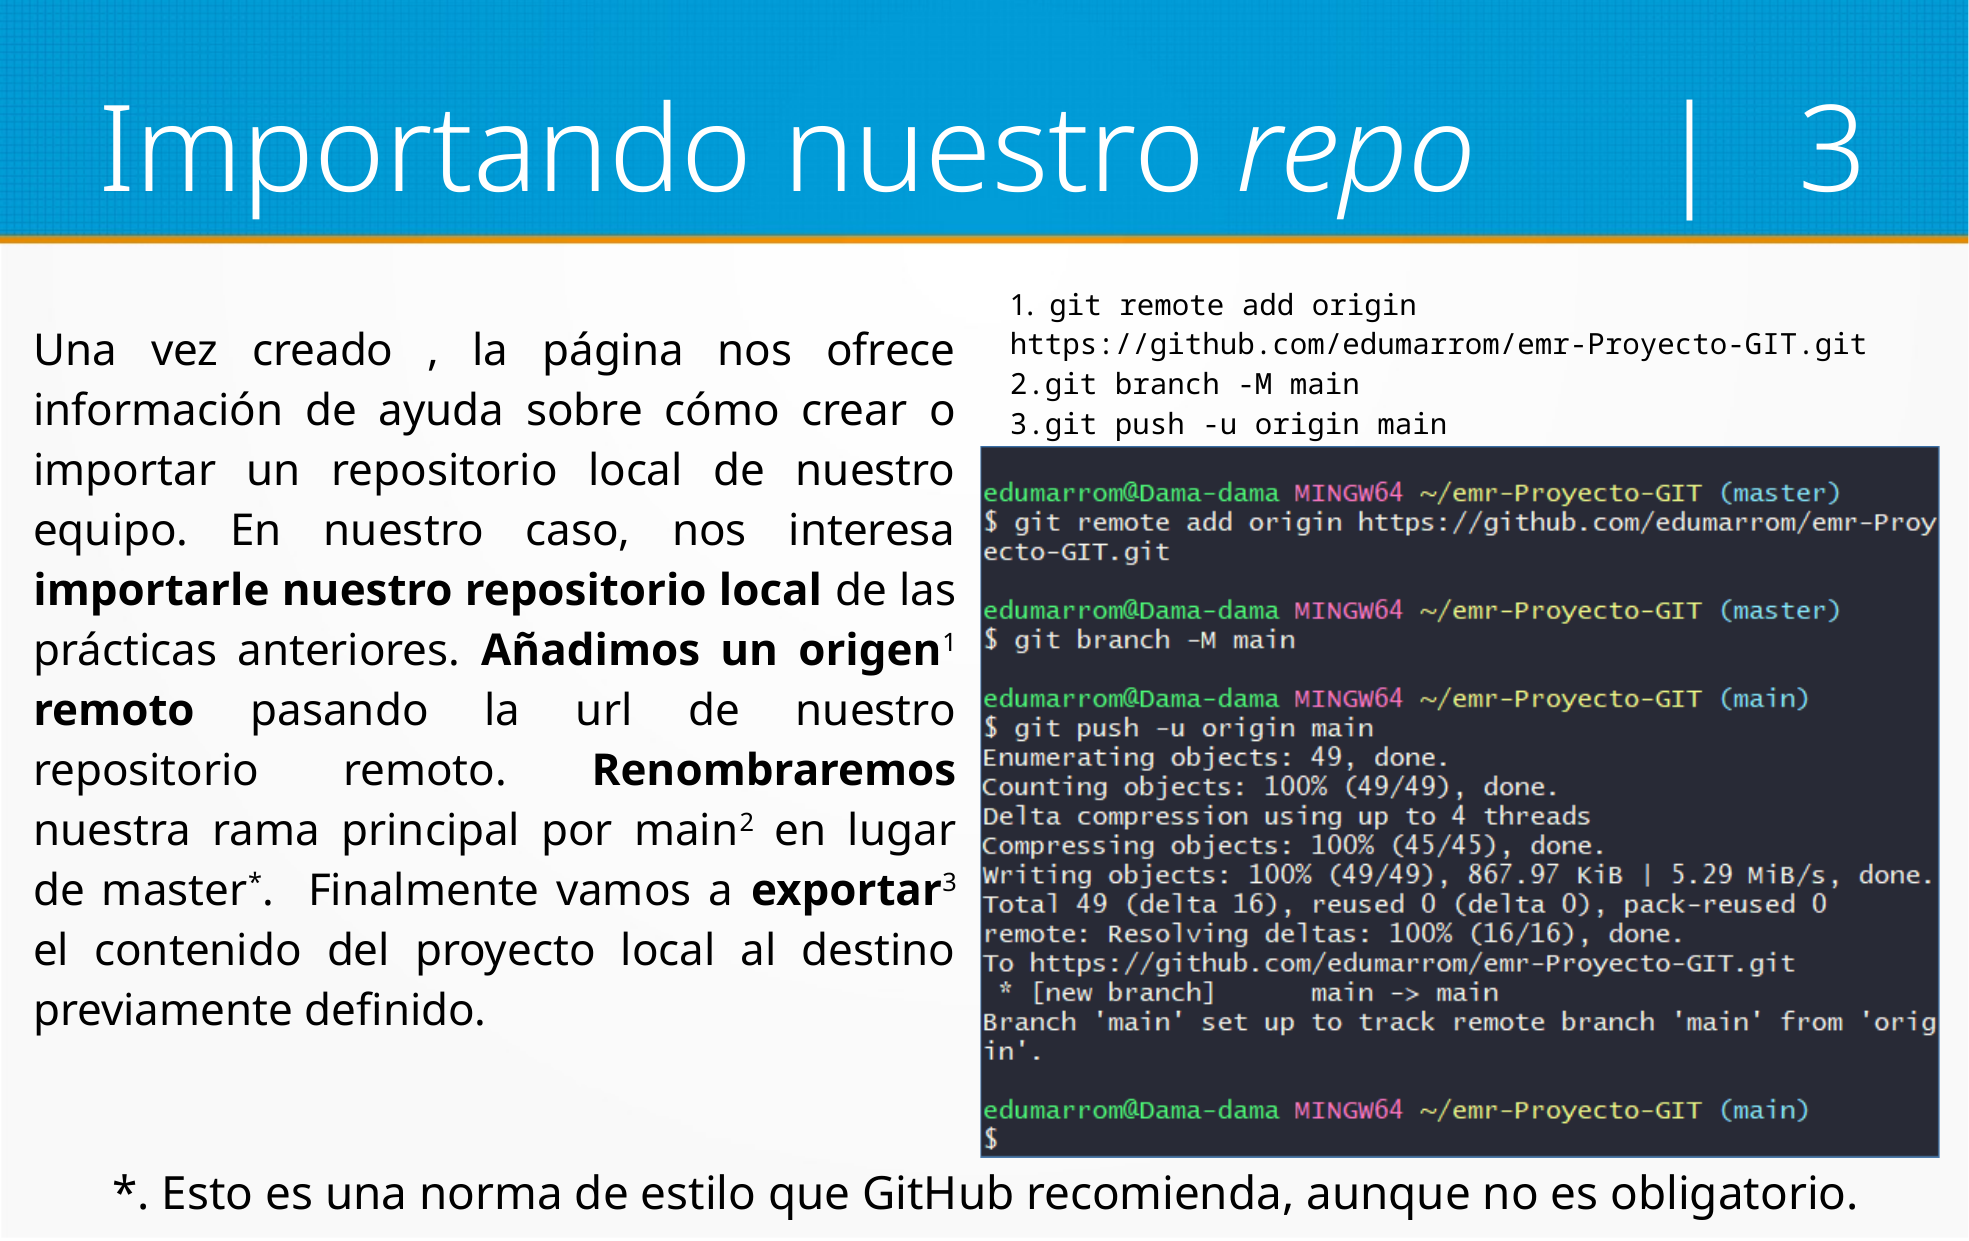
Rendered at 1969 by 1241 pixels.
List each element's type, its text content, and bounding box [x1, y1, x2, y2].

list Una vez creado , la página nos ofrece información de ayuda sobre cómo crear o importar un repositorio local de nuestro equipo. En nuestro caso, nos interesa importarle nuestro repositorio local de las prácticas anteriores. Añadimos un origen1 remoto pasando la url de nuestro repositorio remoto. Renombraremos nuestra rama principal por main2 en lugar de master*. Finalmente vamos a exportar3 el contenido del proyecto local al destino previamente definido. [33, 318, 957, 1075]
text_box 1. git remote add origin https://github.com/edumarrom/emr-Proyecto-GIT.git 2.git branch -M main 3.git push -u origin main [1003, 266, 1926, 446]
picture [0, 233, 1969, 1241]
text_box *. Esto es una norma de estilo que GitHub recomienda, aunque no es obligatorio. [35, 1157, 1938, 1227]
title Importando nuestro repo | 3 [98, 19, 1870, 227]
